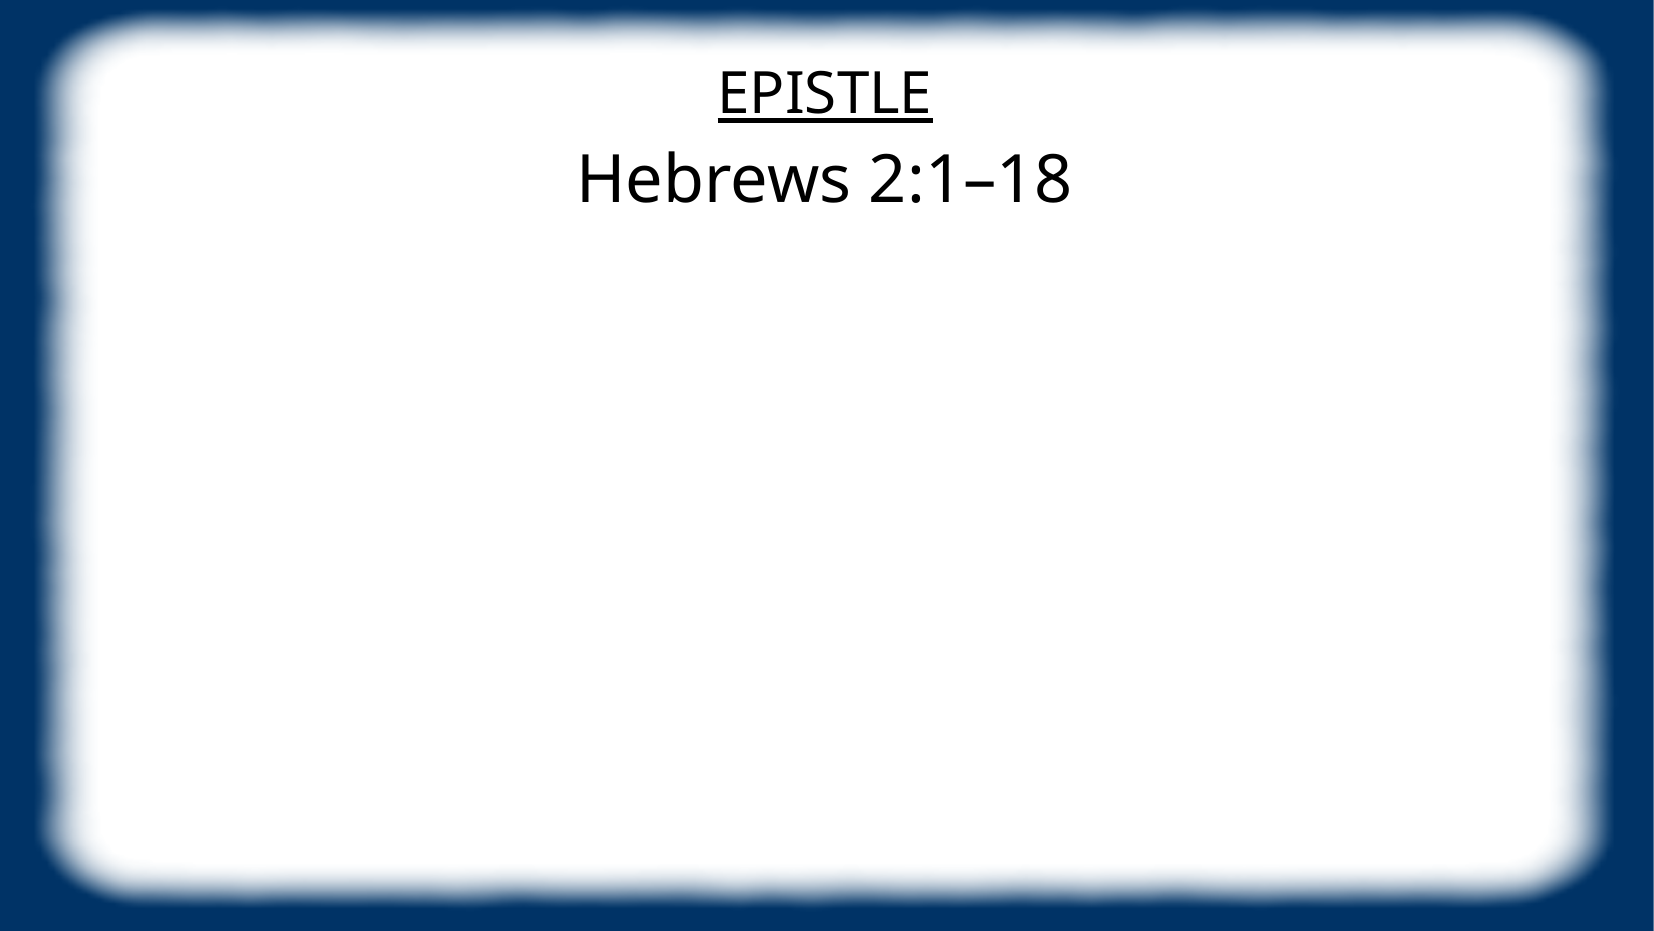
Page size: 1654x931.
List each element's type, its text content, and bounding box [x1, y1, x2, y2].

picture [0, 0, 1654, 931]
text_box EPISTLE Hebrews 2:1–18 [105, 44, 1546, 226]
